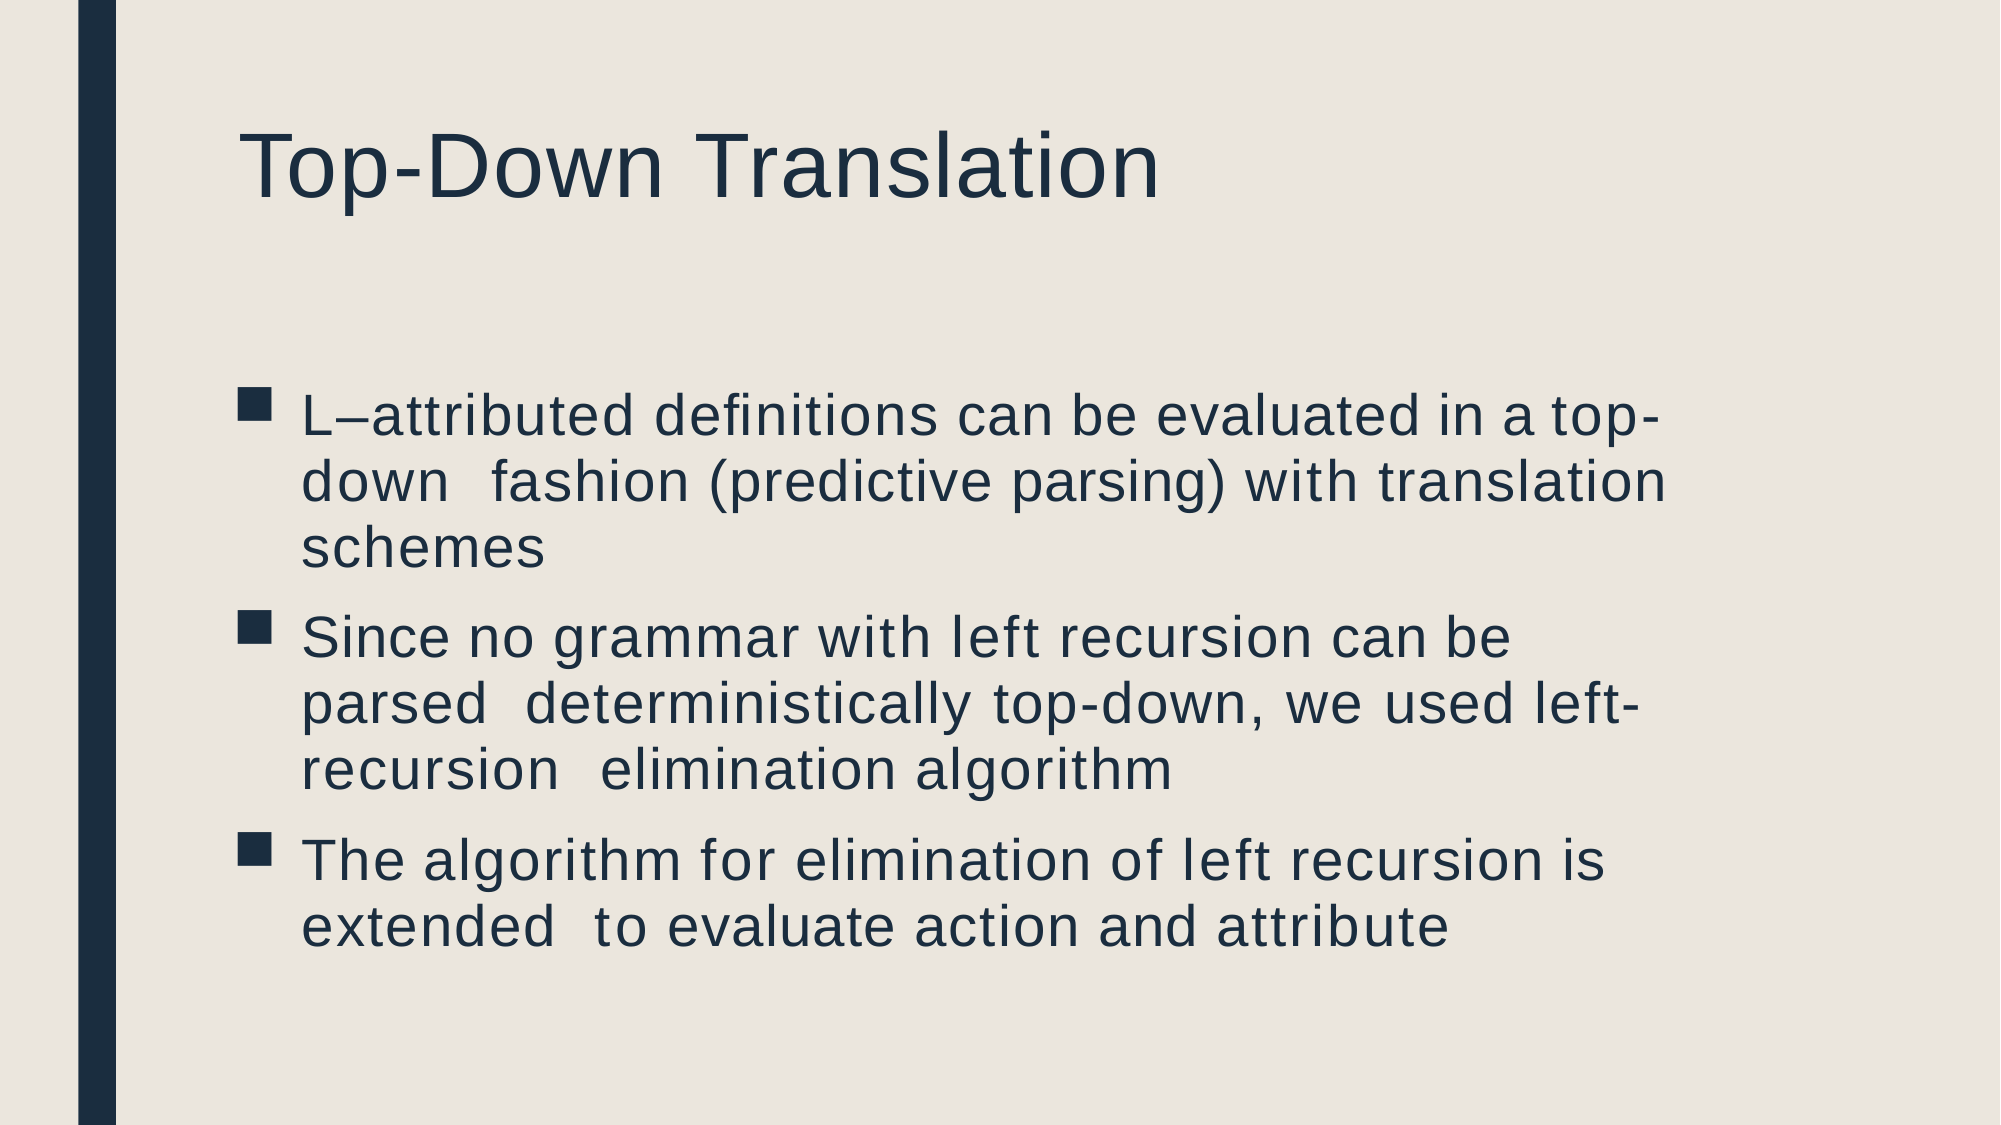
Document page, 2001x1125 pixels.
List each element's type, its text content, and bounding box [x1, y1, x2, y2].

text_box L–attributed deﬁnitions can be evaluated in a top-down fashion (predictive parsing) with translation schemes Since no grammar with left recursion can be parsed deterministically top-down, we used left-recursion elimination algorithm The algorithm for elimination of left recursion is extended to evaluate action and attribute [230, 373, 1852, 958]
title Top-Down Translation [236, 103, 1175, 294]
